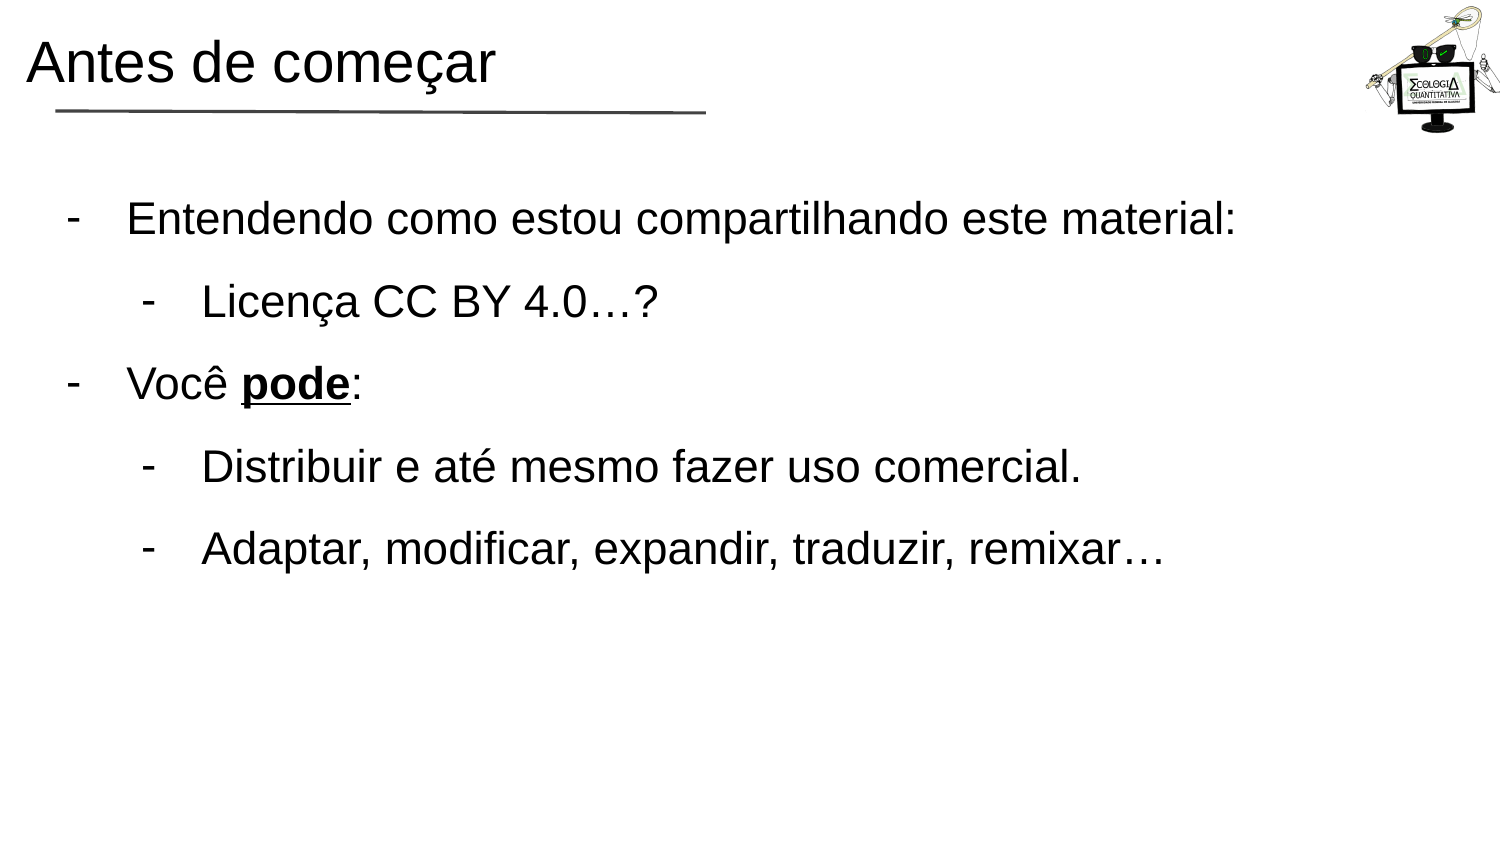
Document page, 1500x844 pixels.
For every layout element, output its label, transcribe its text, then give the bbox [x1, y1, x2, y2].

picture [1365, 3, 1500, 135]
text_box Entendendo como estou compartilhando este material: Licença CC BY 4.0…? Você pode: Distribuir e até mesmo fazer uso comercial. Adaptar, modificar, expandir, traduzir, remixar… [36, 146, 1412, 566]
text_box Antes de começar [11, 9, 1210, 117]
